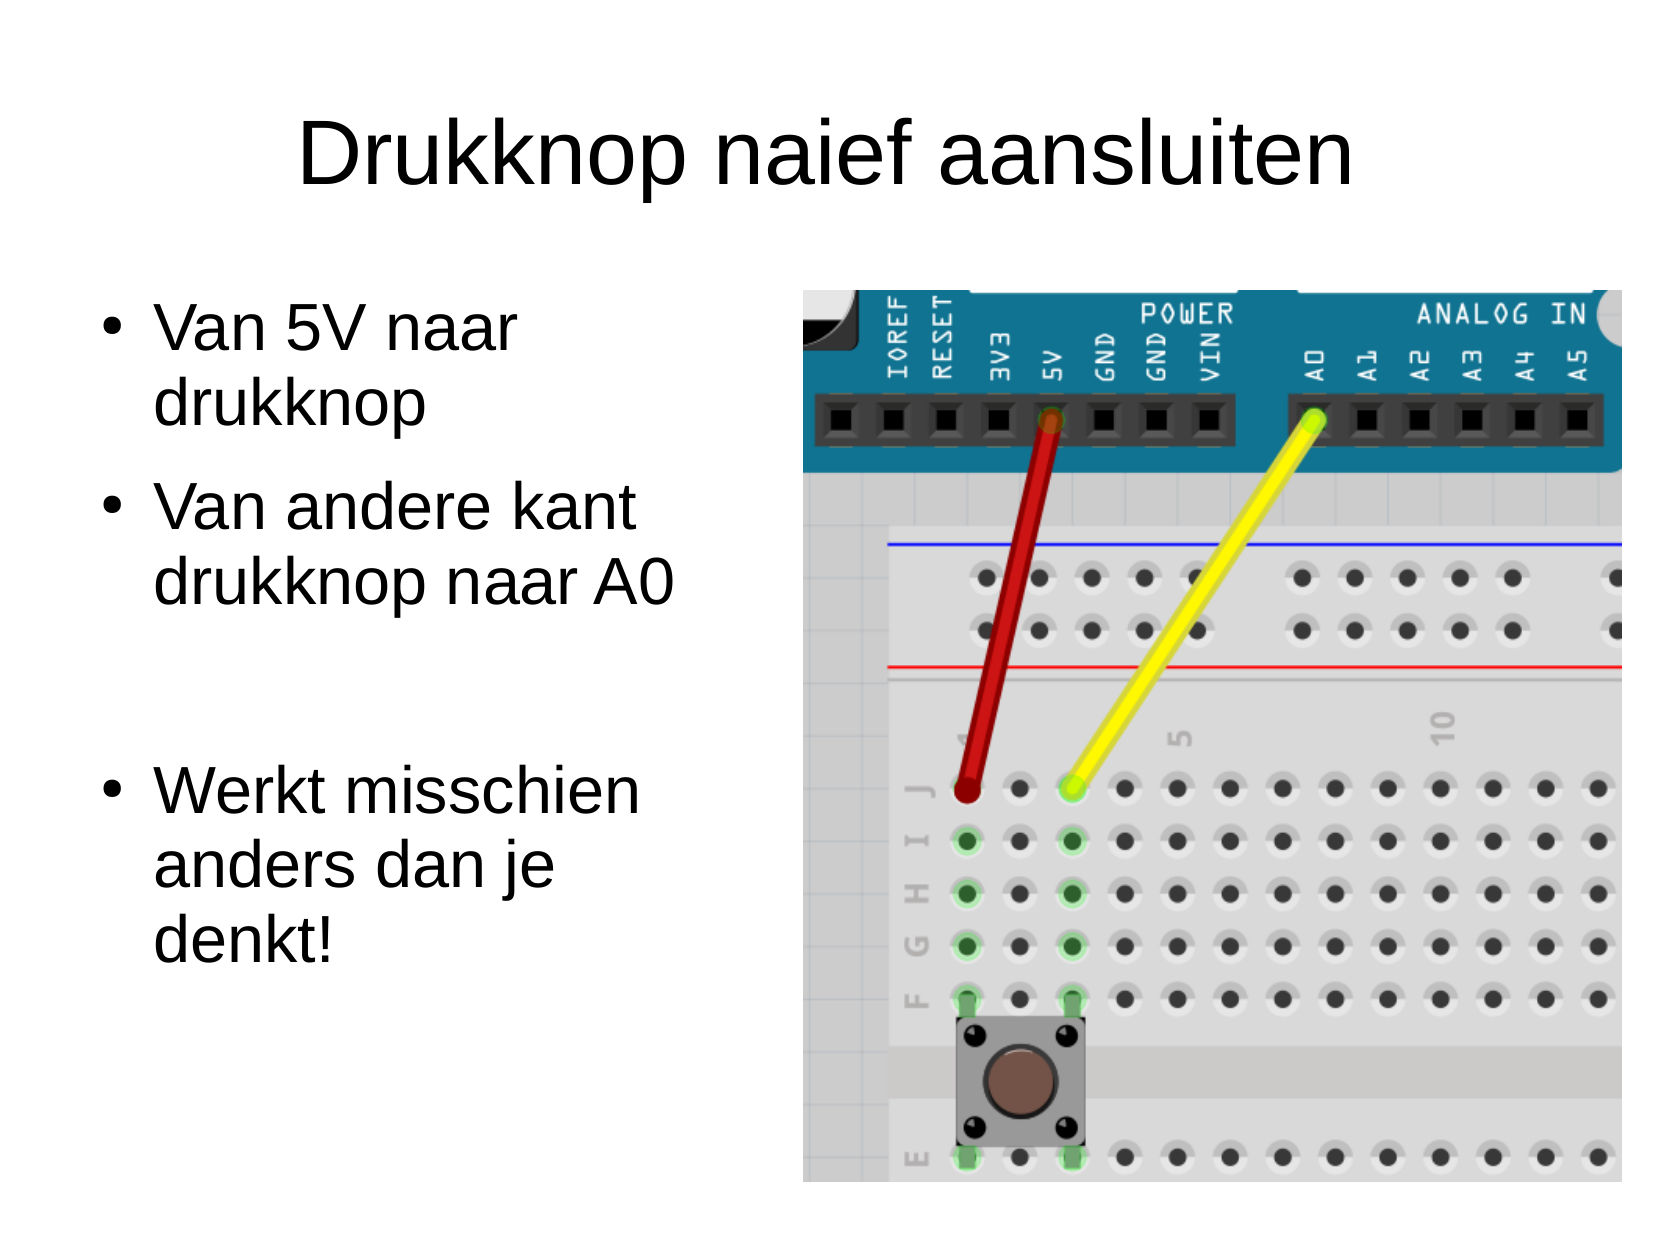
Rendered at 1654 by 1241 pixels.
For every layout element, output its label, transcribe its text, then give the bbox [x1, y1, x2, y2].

list Van 5V naar drukknop Van andere kant drukknop naar A0 Werkt misschien anders dan je denkt! [82, 290, 756, 1205]
picture [803, 290, 1622, 1182]
title Drukknop naief aansluiten [82, 49, 1571, 257]
